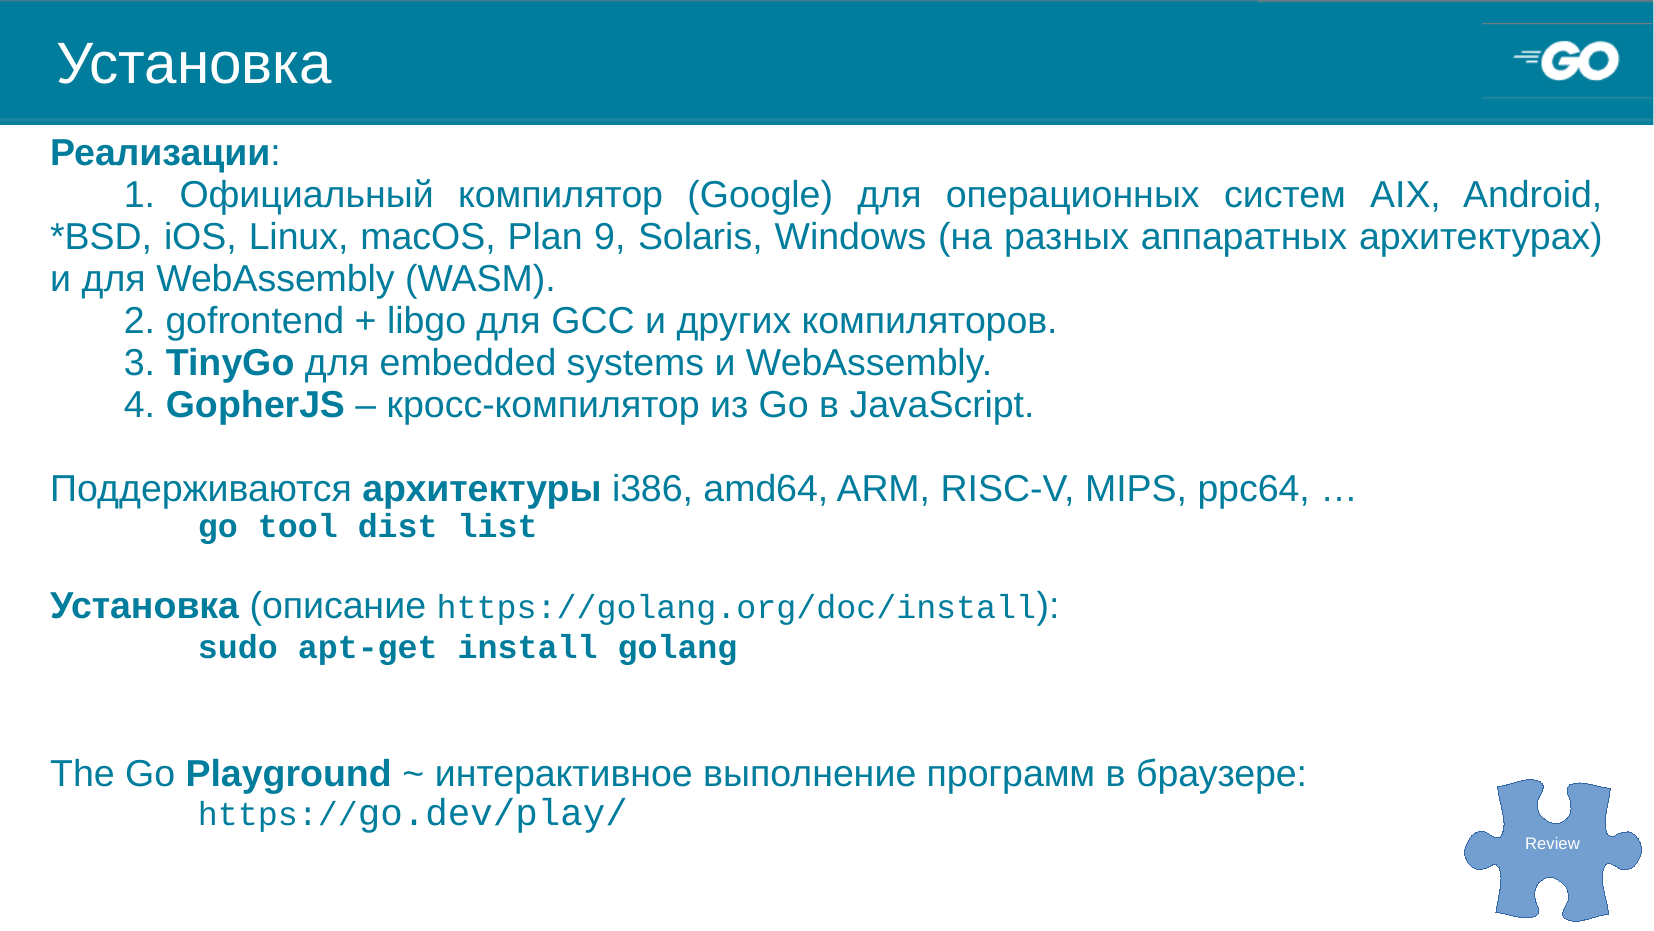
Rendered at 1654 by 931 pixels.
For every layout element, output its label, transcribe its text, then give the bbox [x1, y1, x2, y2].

text_box Установка [41, 23, 1495, 104]
text_box Реализации: 1. Официальный компилятор (Google) для операционных систем AIX, Android, *BSD, iOS, Linux, macOS, Plan 9, Solaris, Windows (на разных аппаратных архитектурах) и для WebAssembly (WASM). 2. gofrontend + libgo для GCC и других компиляторов. 3. TinyGo для embedded systems и WebAssembly. 4. GopherJS – кросс-компилятор из Go в JavaScript. Поддерживаются архитектуры i386, amd64, ARM, RISC-V, MIPS, ppc64, … go tool dist list Установка (описание https://golang.org/doc/install): sudo apt-get install golang The Go Playground ~ интерактивное выполнение программ в браузере: https://go.dev/play/ [35, 124, 1619, 898]
picture [1542, 41, 1619, 81]
text_box Review [1464, 779, 1642, 922]
